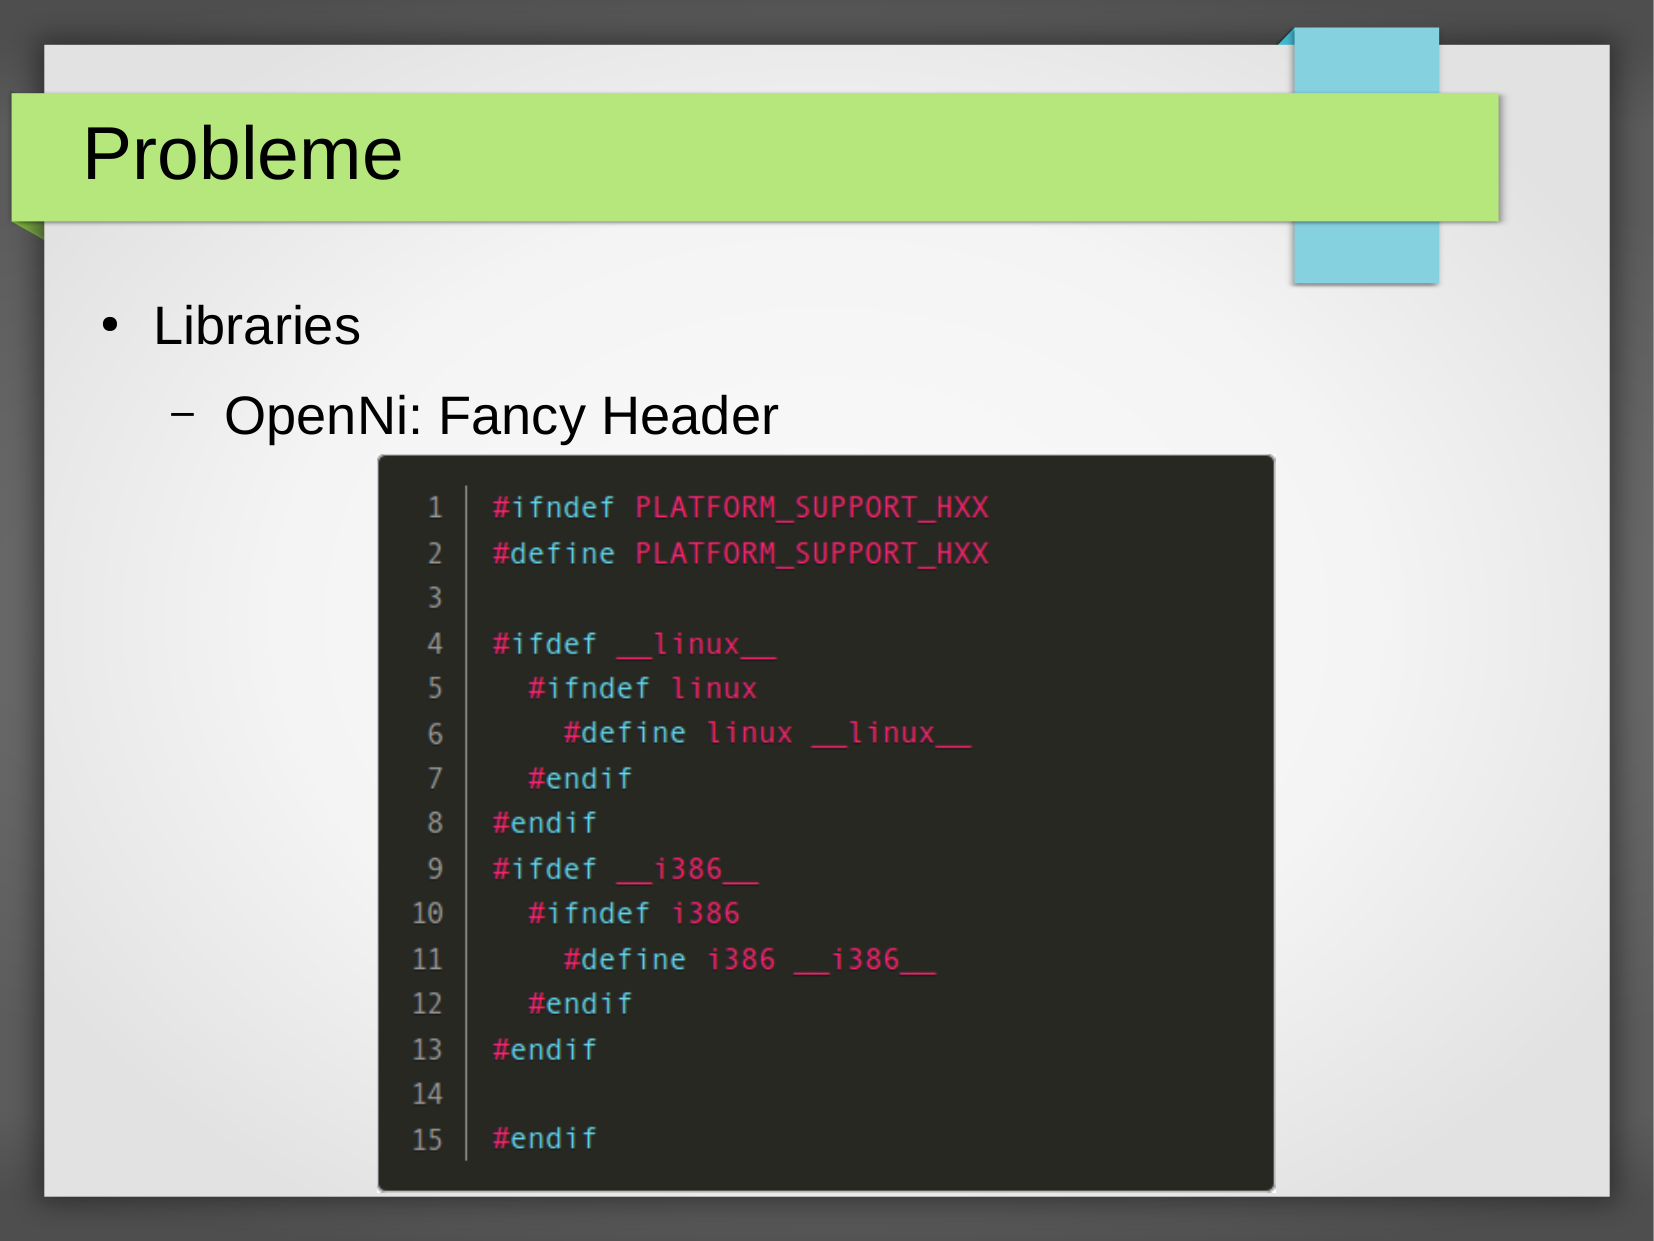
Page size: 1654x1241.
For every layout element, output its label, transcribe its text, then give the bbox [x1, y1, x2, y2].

list Libraries OpenNi: Fancy Header [82, 295, 1571, 1015]
title Probleme [82, 94, 1264, 213]
picture [0, 0, 1654, 1241]
